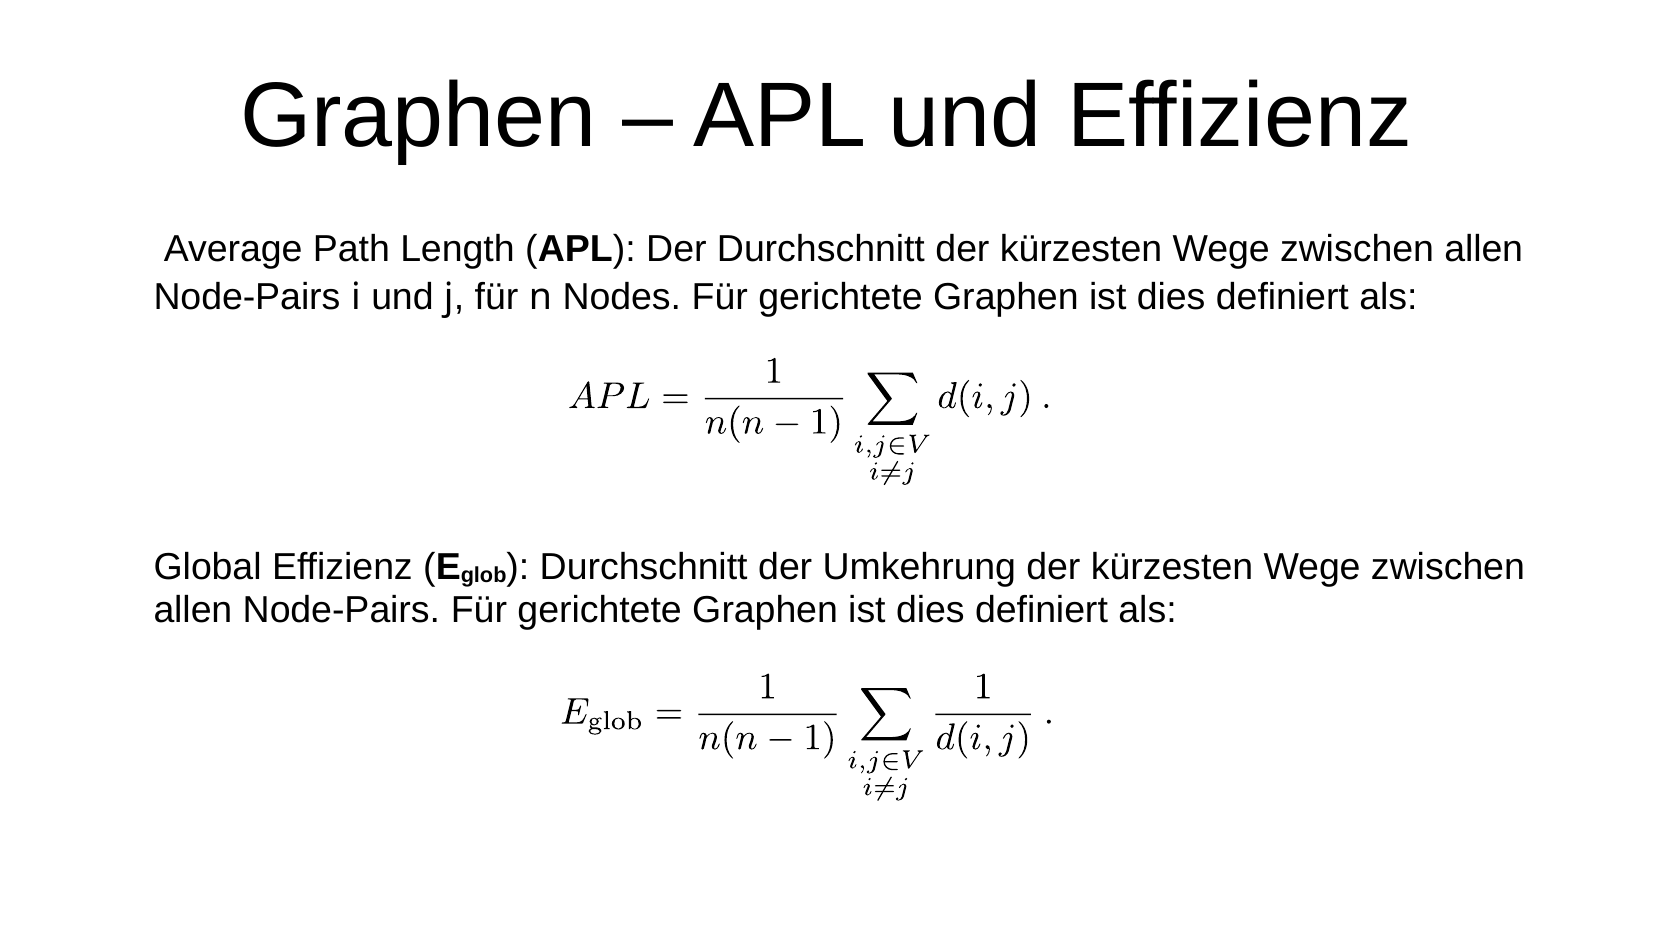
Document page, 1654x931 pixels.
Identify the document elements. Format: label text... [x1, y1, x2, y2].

text_box [561, 673, 1051, 801]
text_box [569, 357, 1049, 486]
title Graphen – APL und Effizienz [82, 37, 1571, 193]
list Average Path Length (APL): Der Durchschnitt der kürzesten Wege zwischen allen Node-Pairs i und j, für n Nodes. Für gerichtete Graphen ist dies definiert als: Global Effizienz (Eglob): Durchschnitt der Umkehrung der kürzesten Wege zwischen allen Node-Pairs. Für gerichtete Graphen ist dies definiert als: [82, 227, 1560, 858]
